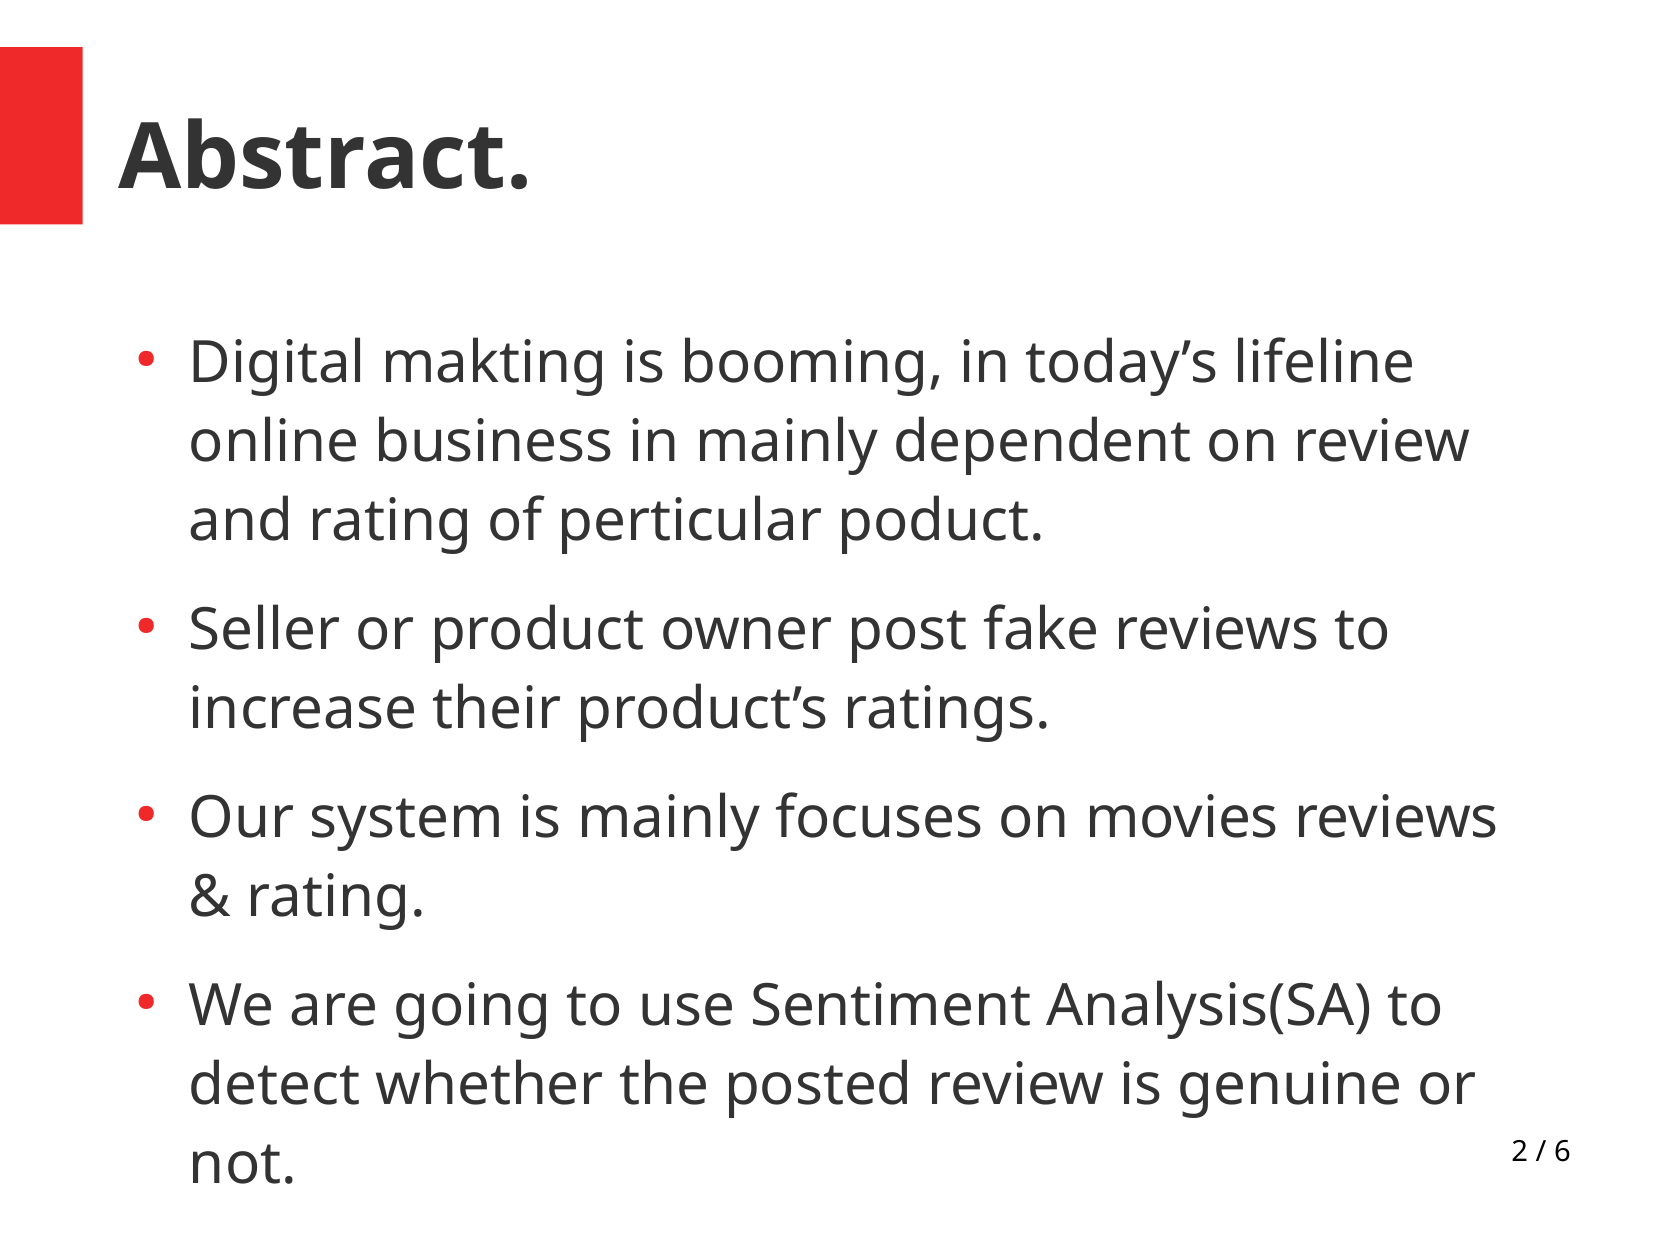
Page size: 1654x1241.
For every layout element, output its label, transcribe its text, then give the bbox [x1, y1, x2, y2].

list Digital makting is booming, in today’s lifeline online business in mainly dependent on review and rating of perticular poduct. Seller or product owner post fake reviews to increase their product’s ratings. Our system is mainly focuses on movies reviews & rating. We are going to use Sentiment Analysis(SA) to detect whether the posted review is genuine or not. [118, 320, 1536, 1111]
title Abstract. [118, 49, 1571, 257]
